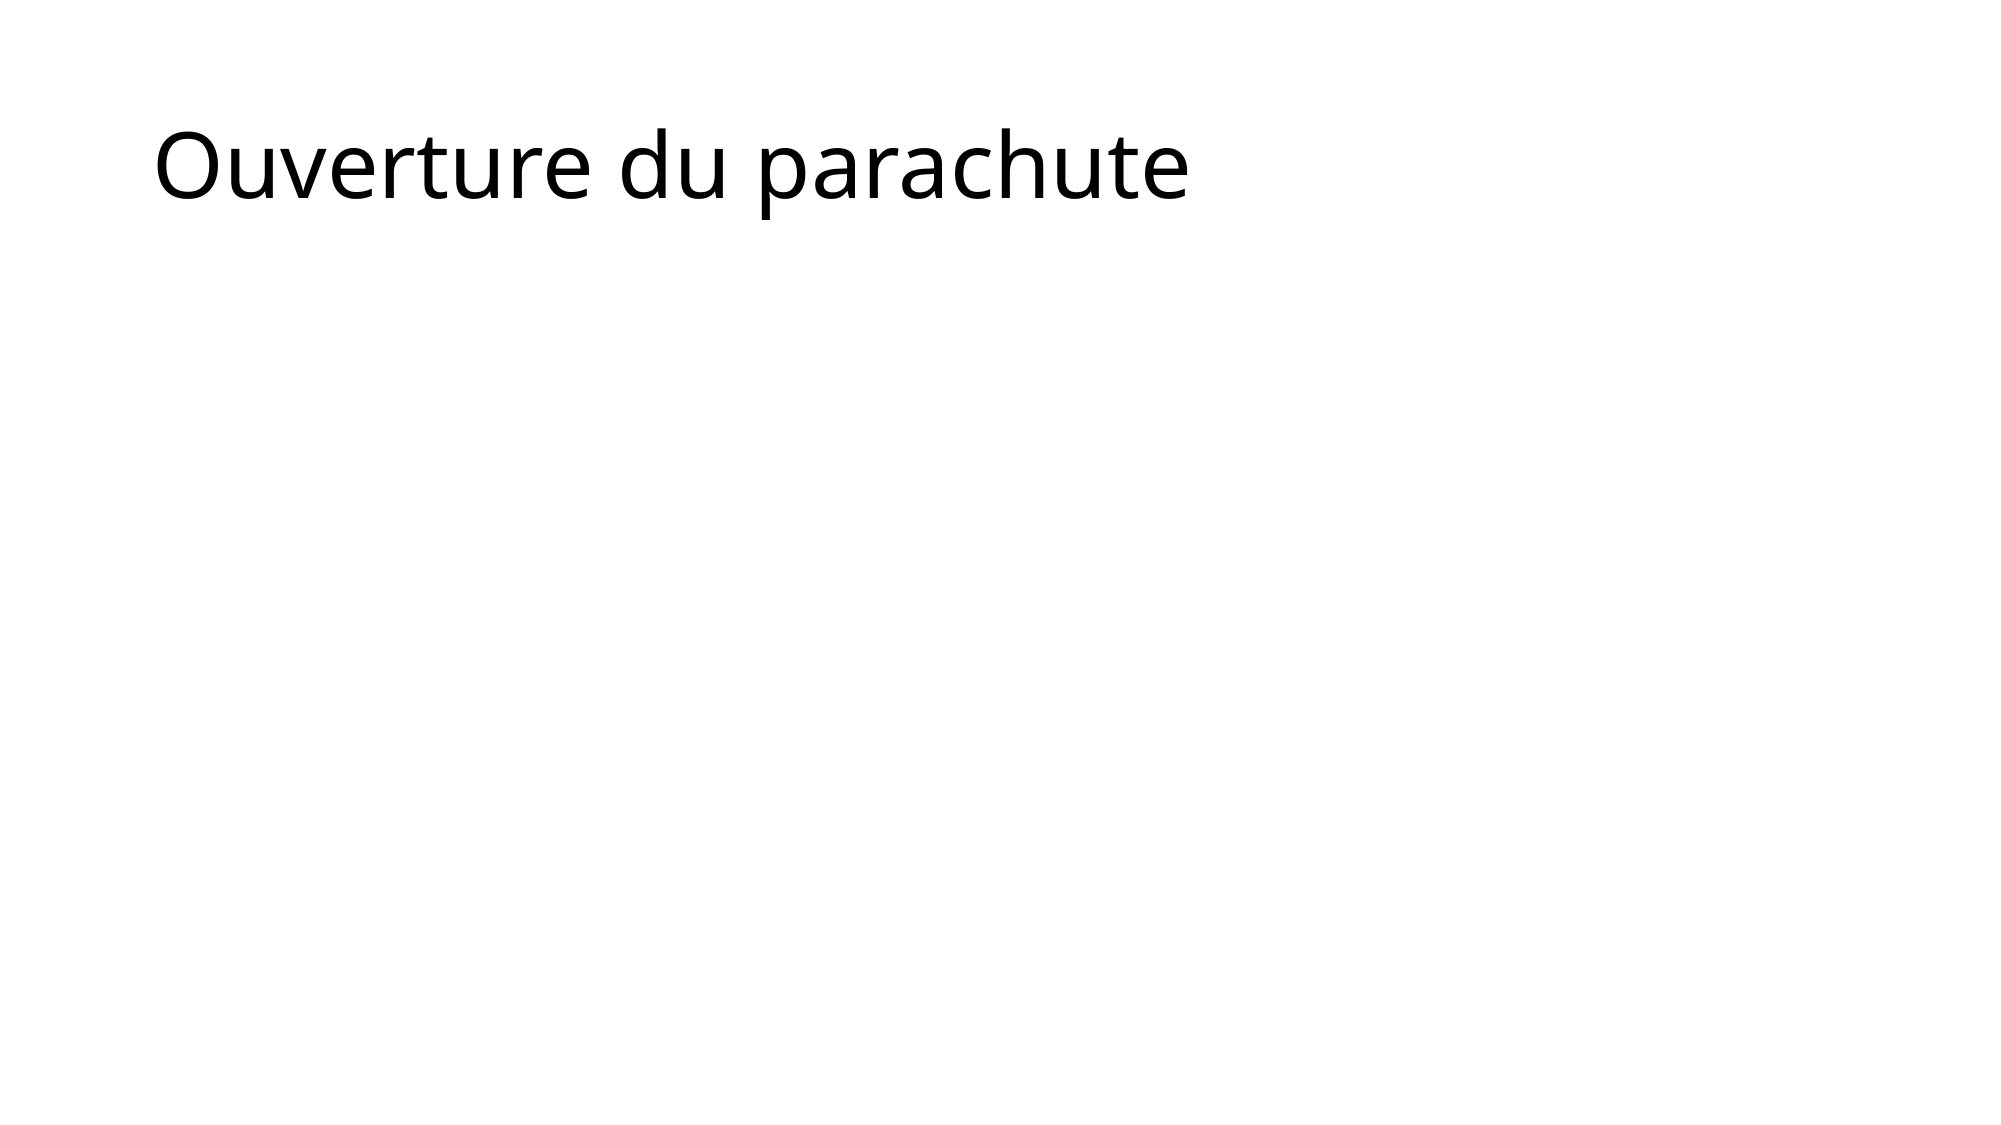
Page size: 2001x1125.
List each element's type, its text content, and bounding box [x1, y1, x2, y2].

title Ouverture du parachute [137, 59, 1863, 278]
